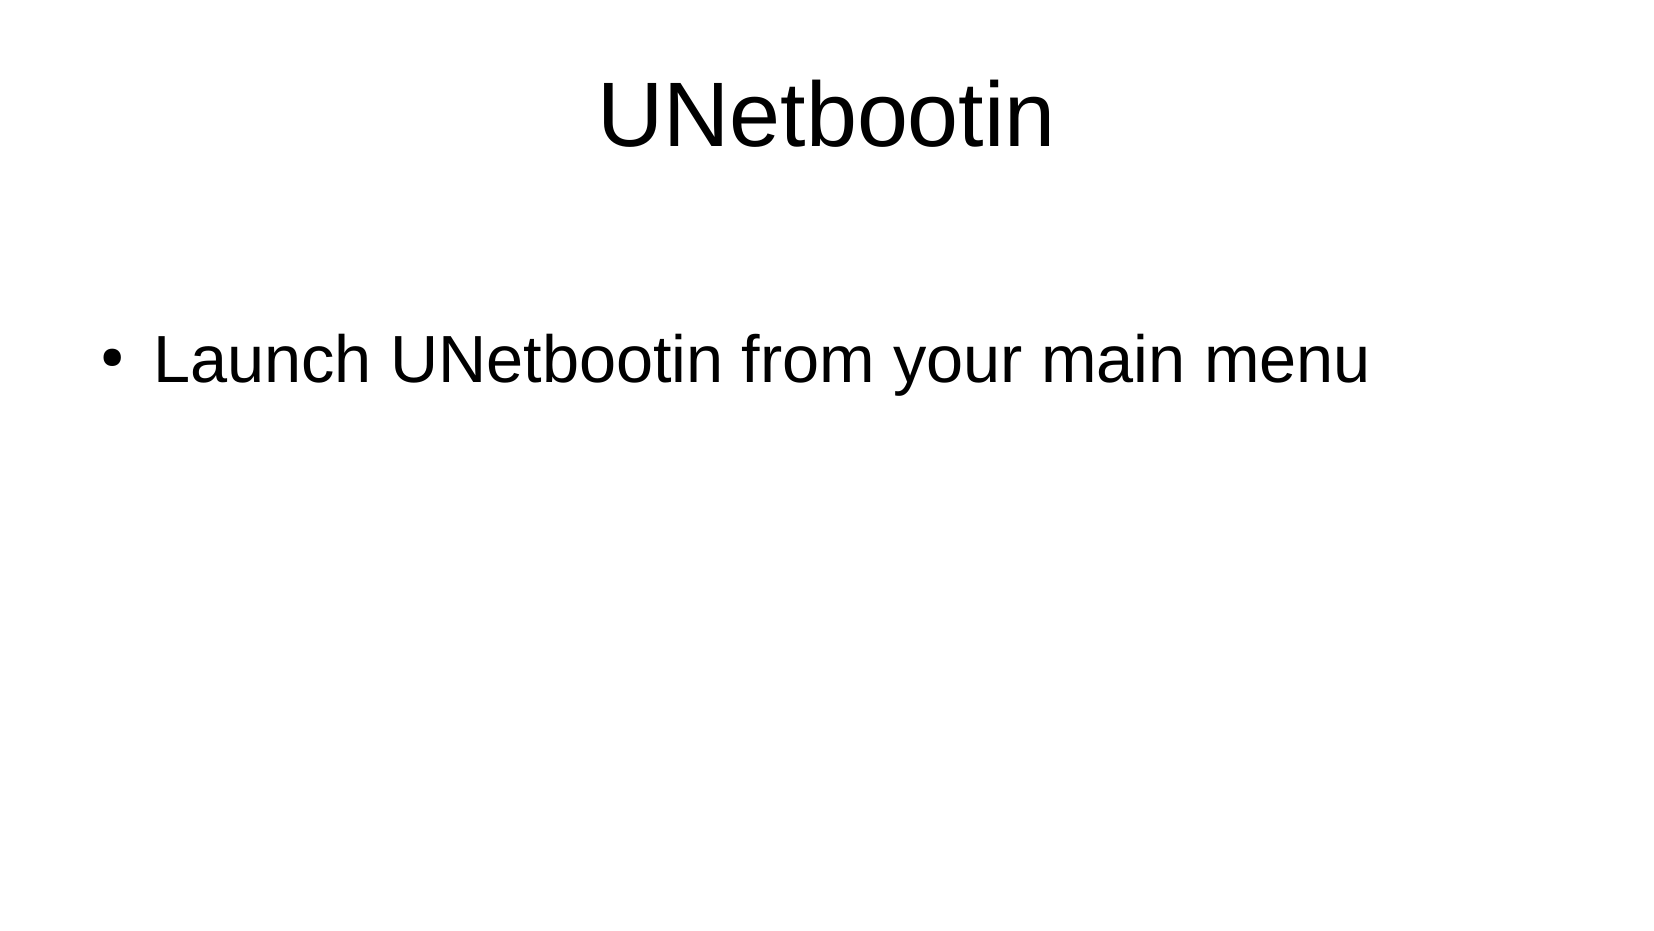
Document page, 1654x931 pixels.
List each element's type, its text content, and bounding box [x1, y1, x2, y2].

title UNetbootin [82, 12, 1571, 217]
list Launch UNetbootin from your main menu [82, 217, 1571, 758]
